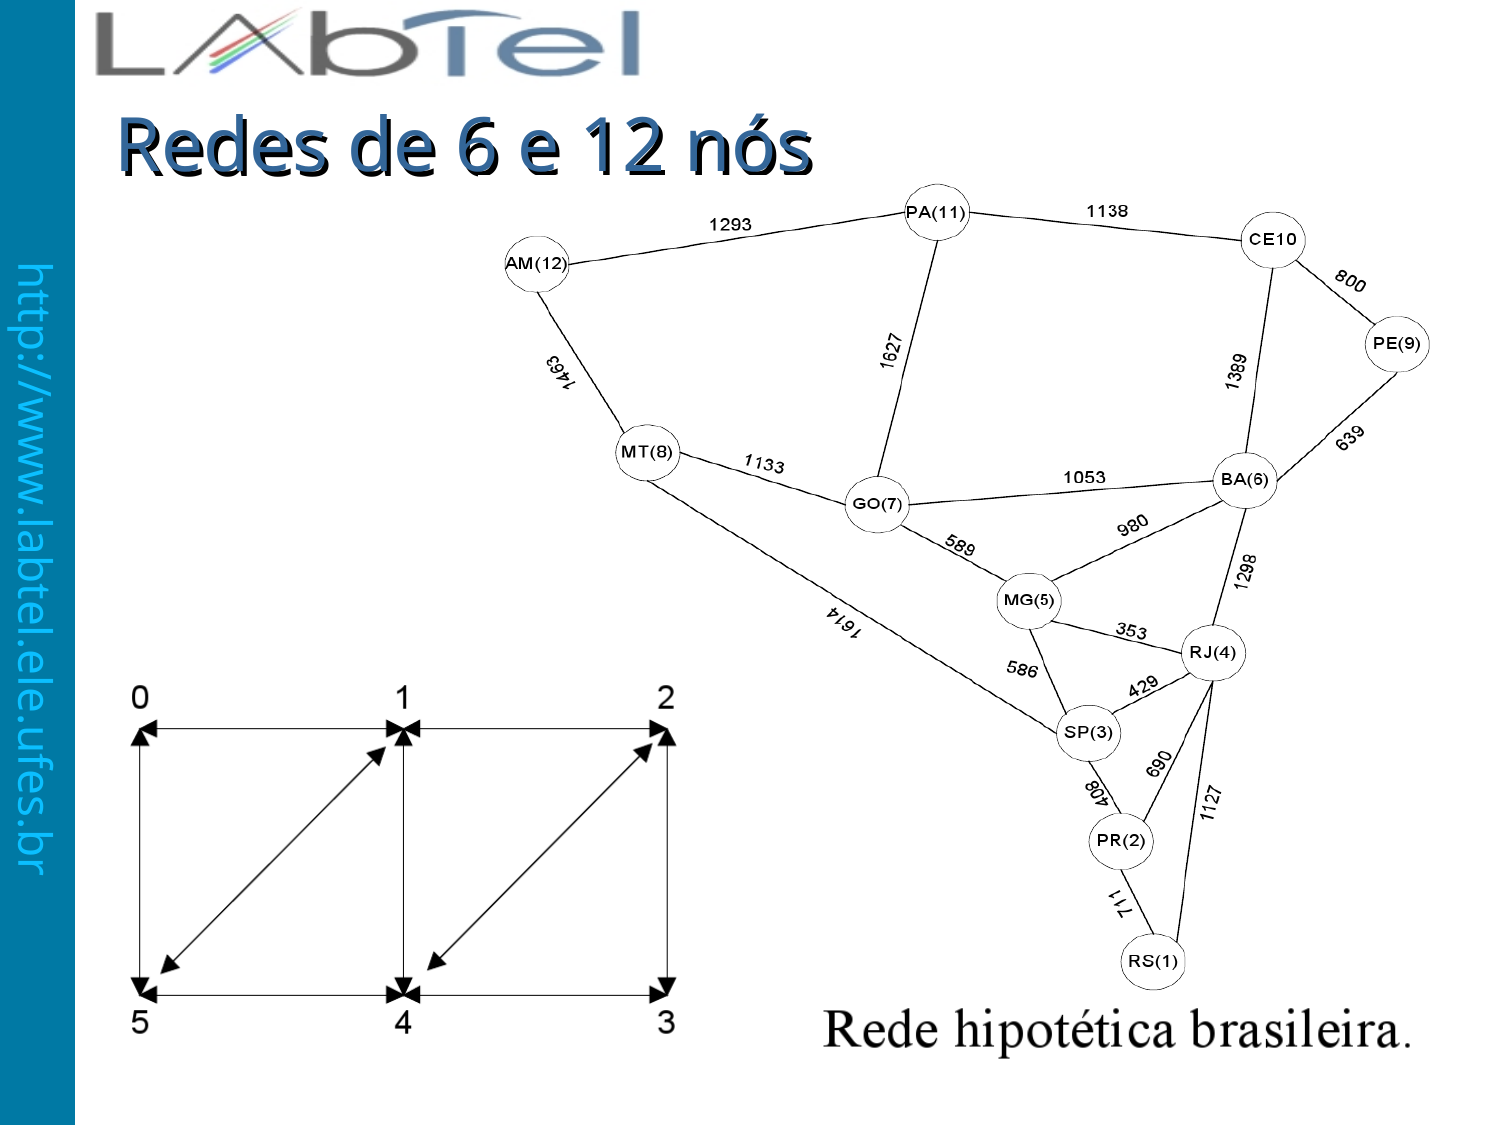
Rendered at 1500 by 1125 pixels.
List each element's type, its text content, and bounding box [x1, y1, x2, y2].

picture [76, 0, 675, 88]
title Redes de 6 e 12 nós [99, 42, 1461, 240]
picture [122, 175, 1467, 1063]
